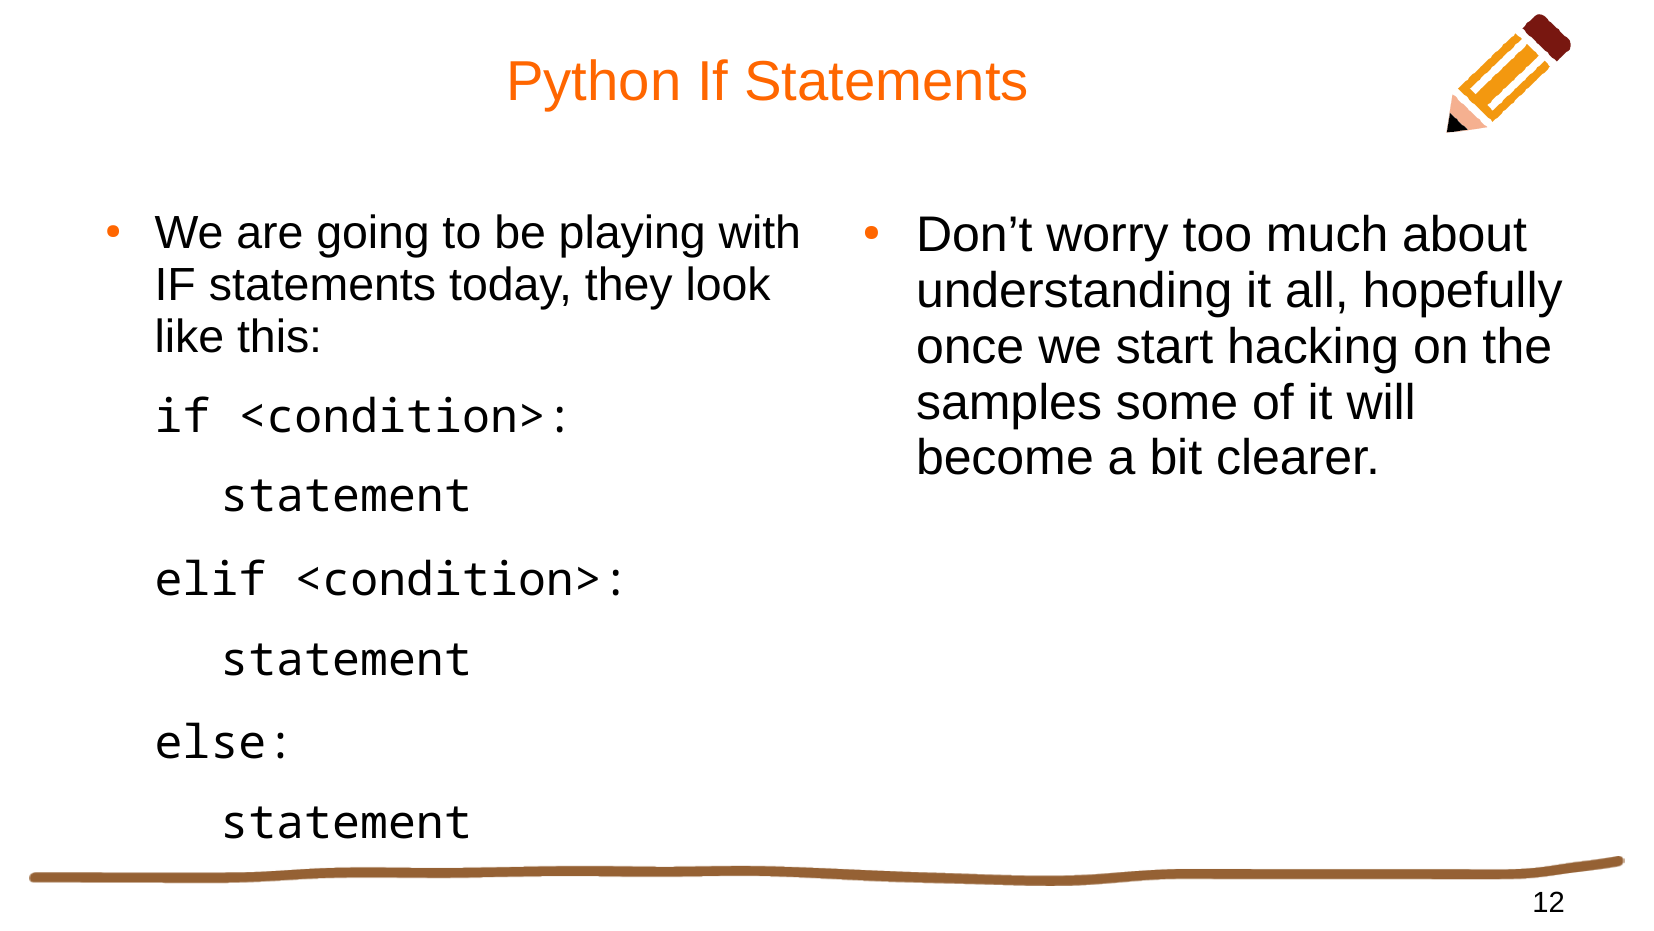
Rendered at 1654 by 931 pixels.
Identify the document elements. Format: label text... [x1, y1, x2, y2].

list We are going to be playing with IF statements today, they look like this: if <condition>: statement elif <condition>: statement else: statement [88, 206, 809, 857]
picture [29, 856, 1625, 886]
list Don’t worry too much about understanding it all, hopefully once we start hacking on the samples some of it will become a bit clearer. [845, 206, 1566, 857]
title Python If Statements [88, 29, 1447, 133]
picture [1446, 14, 1571, 133]
